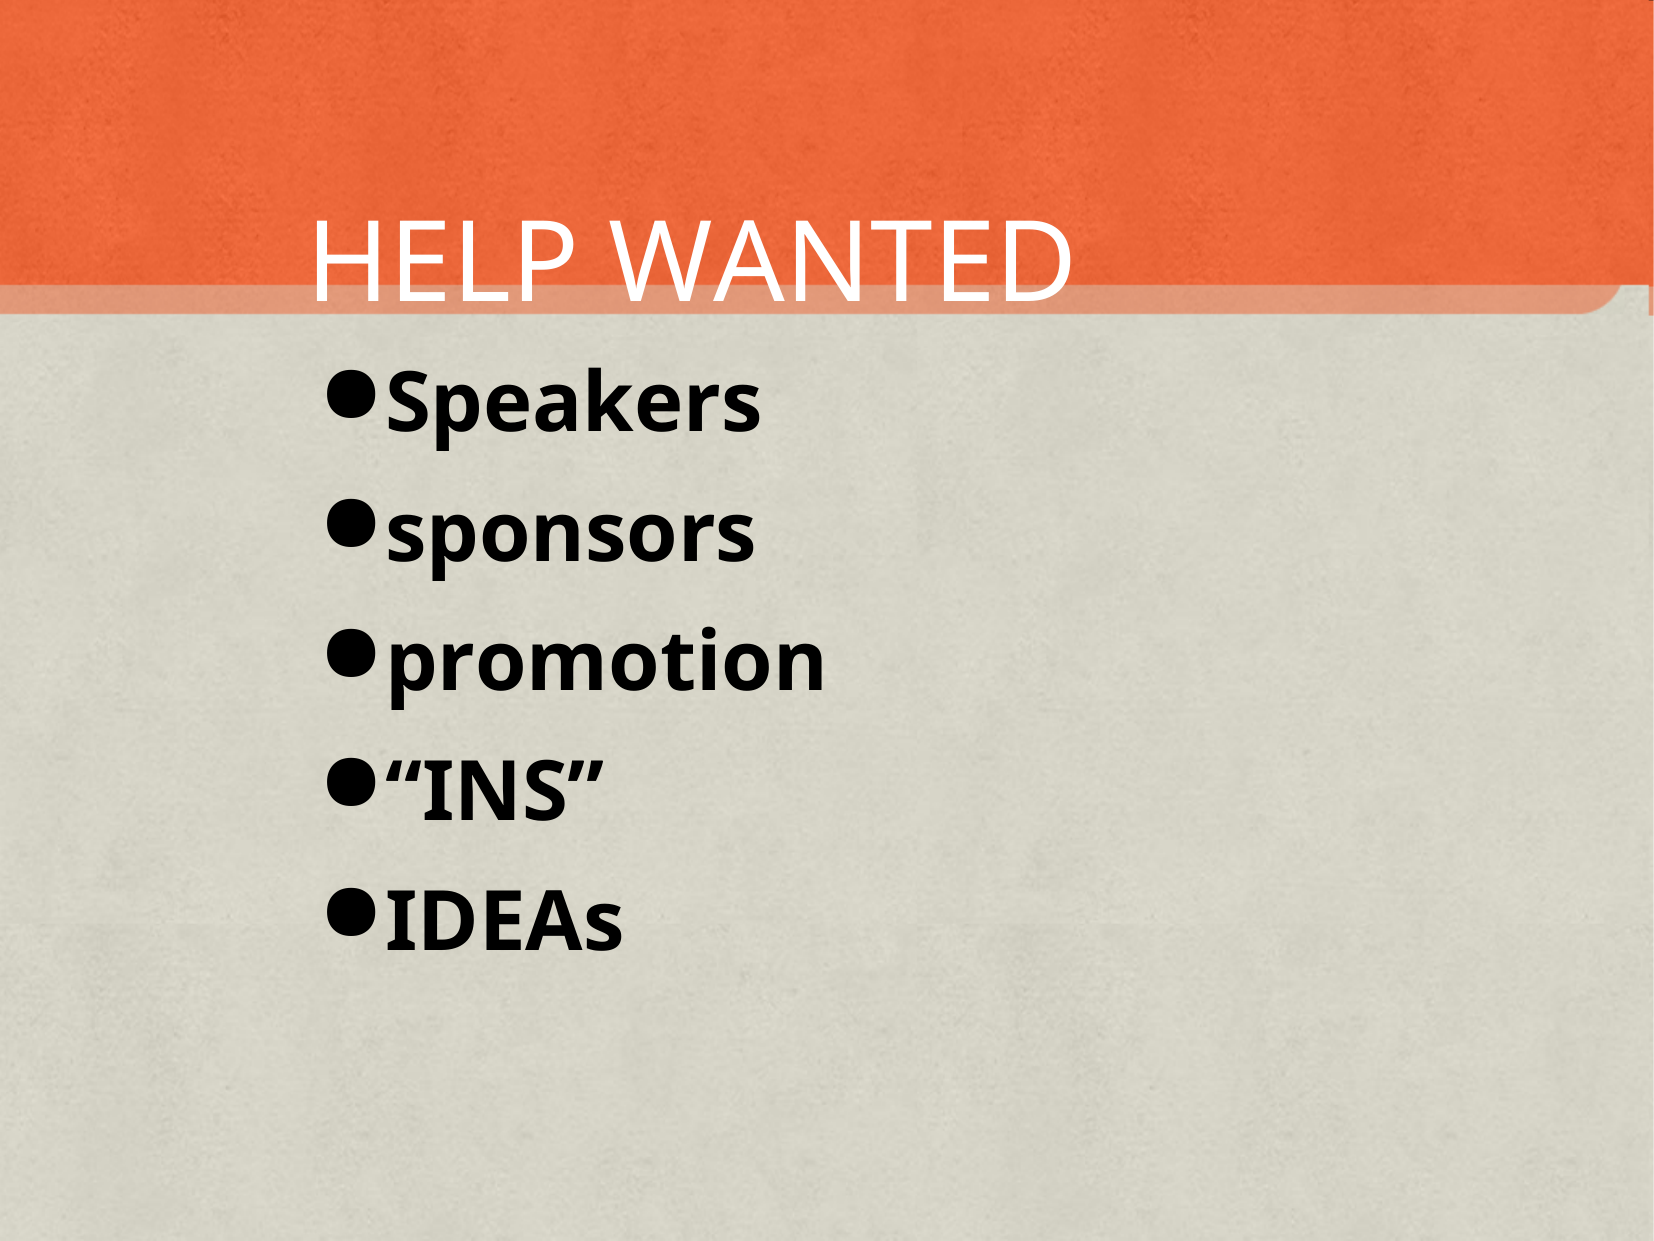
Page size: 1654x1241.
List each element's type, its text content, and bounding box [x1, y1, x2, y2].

picture [0, 0, 1654, 1241]
list Speakers sponsors promotion “INS” IDEAs [301, 348, 1588, 1068]
title HELP WANTED [306, 189, 1654, 317]
